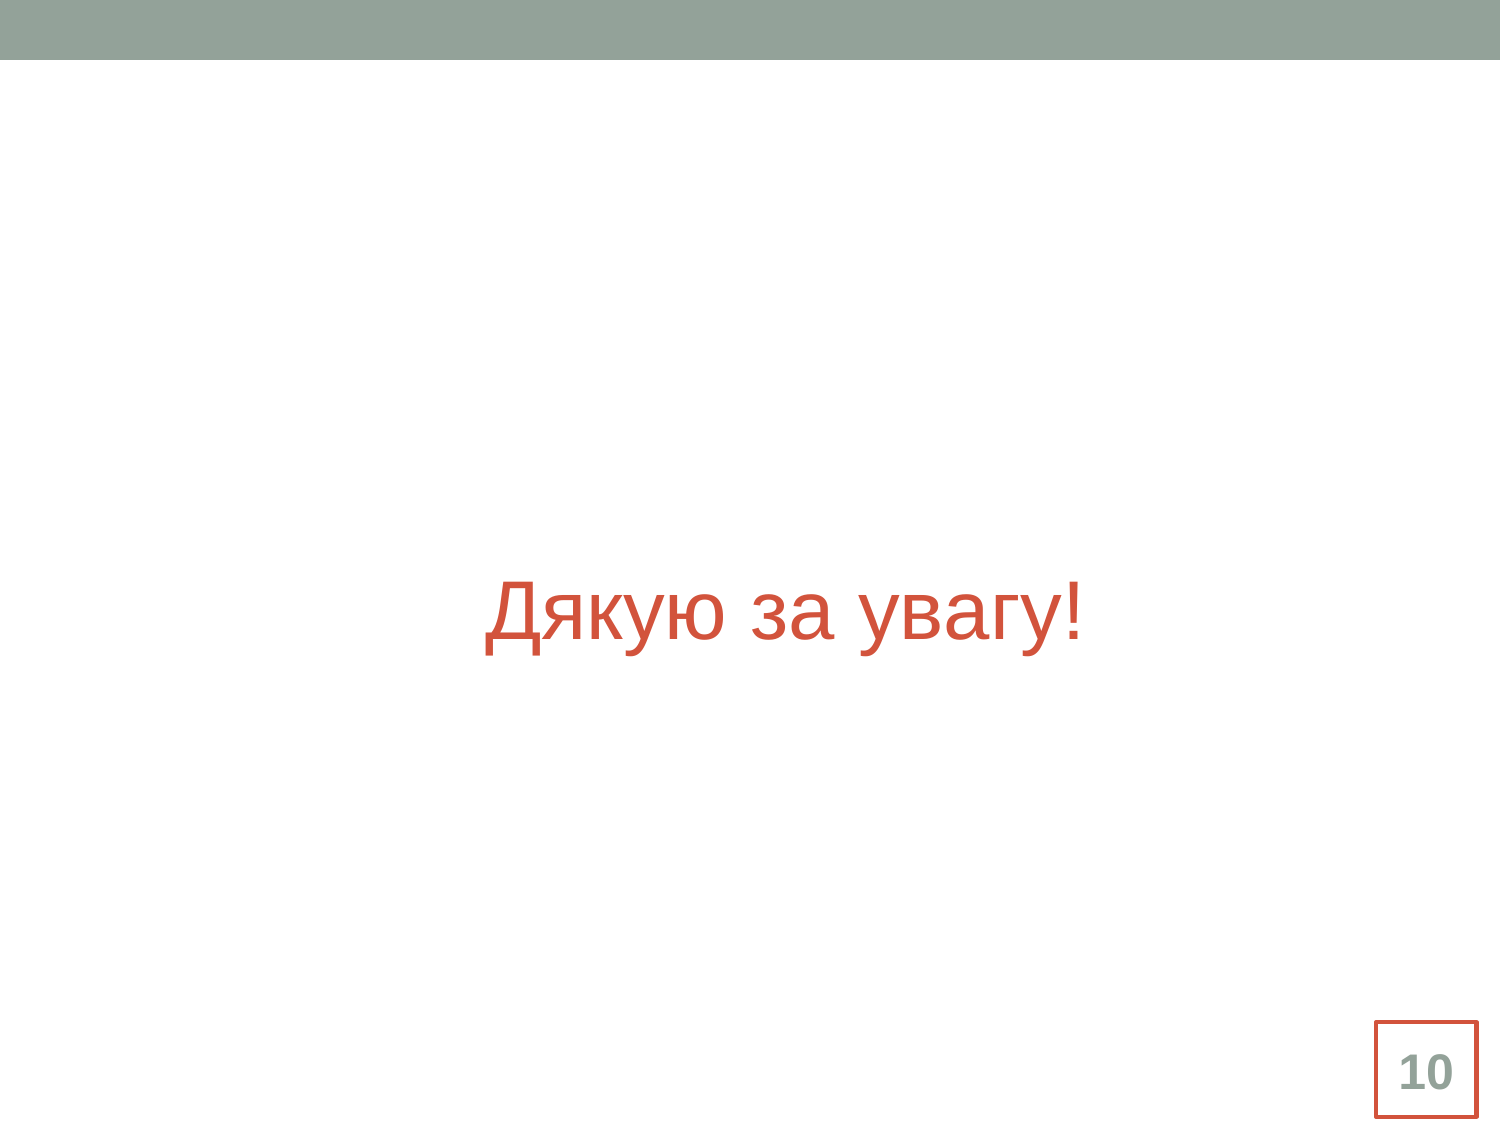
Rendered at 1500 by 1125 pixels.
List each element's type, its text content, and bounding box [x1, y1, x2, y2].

title Дякую за увагу! [75, 524, 1426, 688]
text_box 10 [1376, 1022, 1476, 1117]
